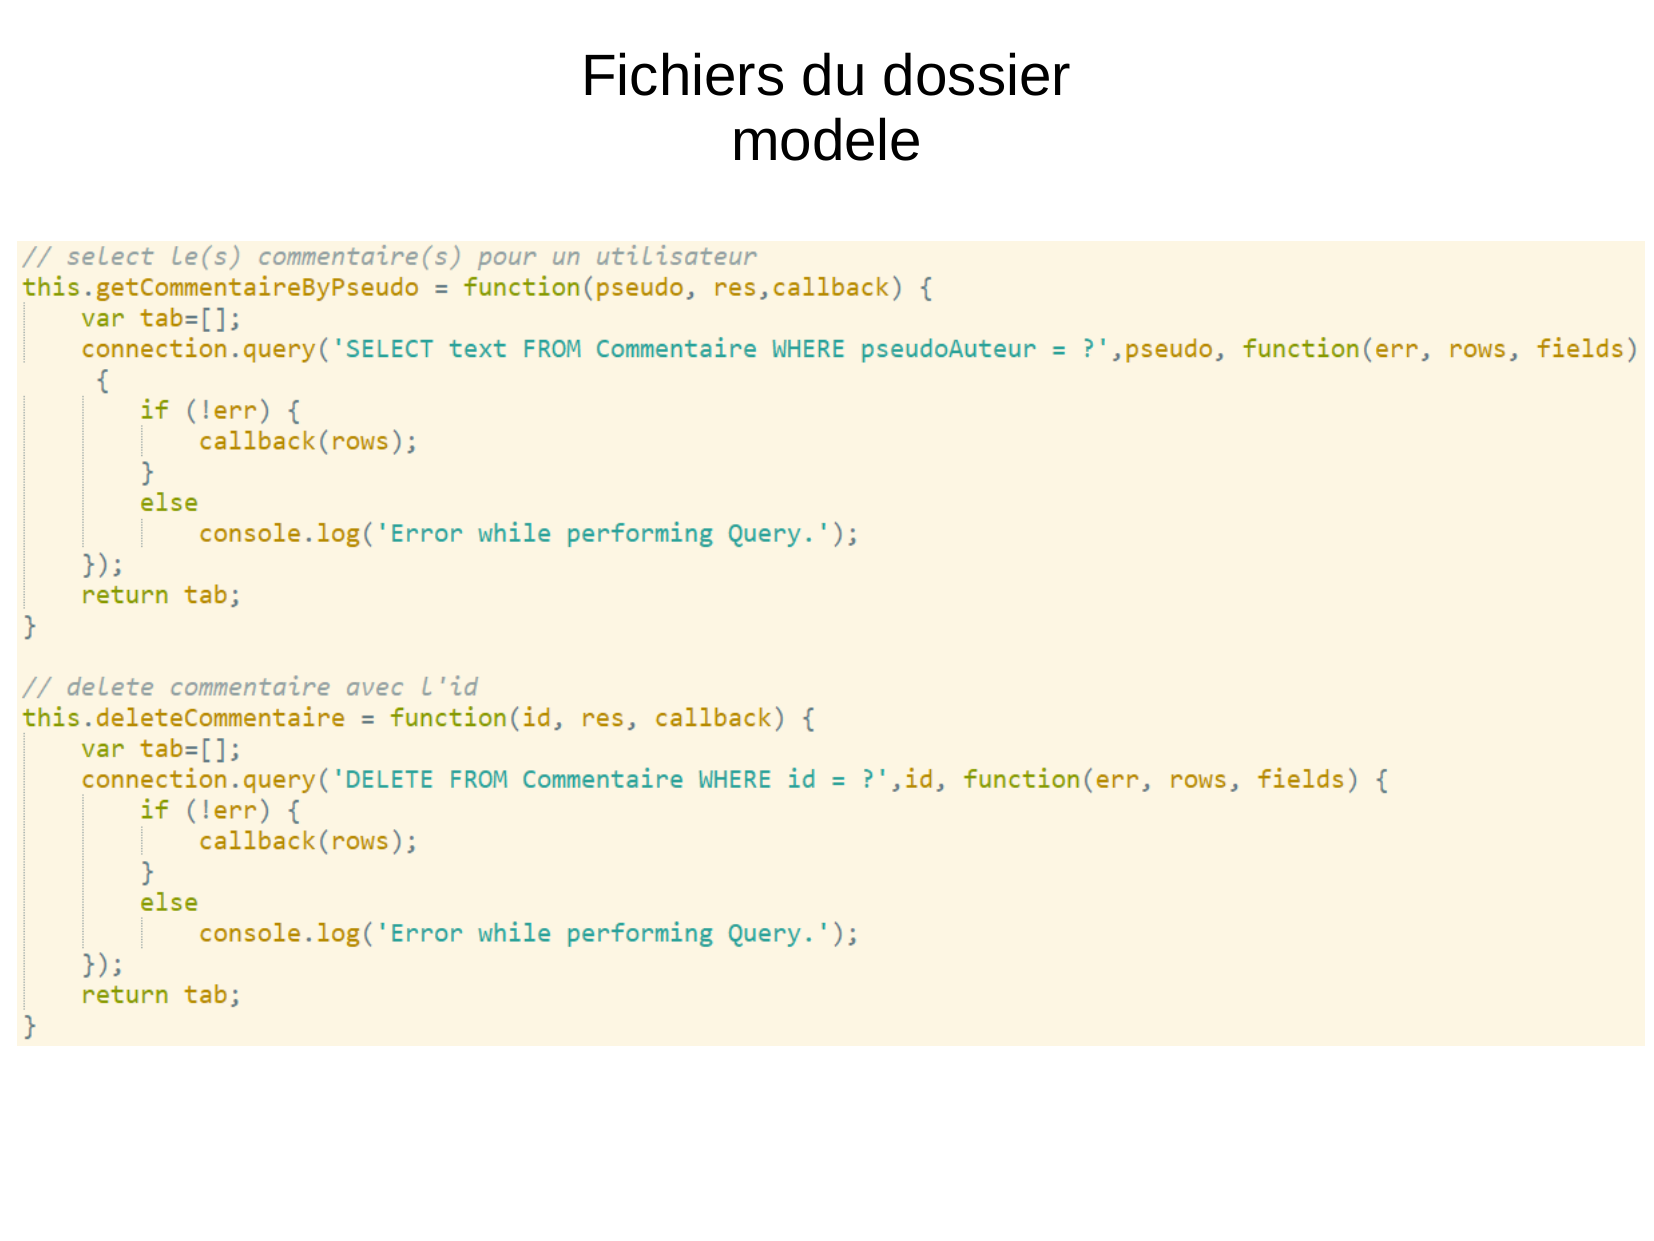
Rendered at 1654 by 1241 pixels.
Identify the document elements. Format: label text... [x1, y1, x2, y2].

picture [17, 241, 1645, 1046]
text_box Fichiers du dossier modele [565, 35, 1088, 181]
